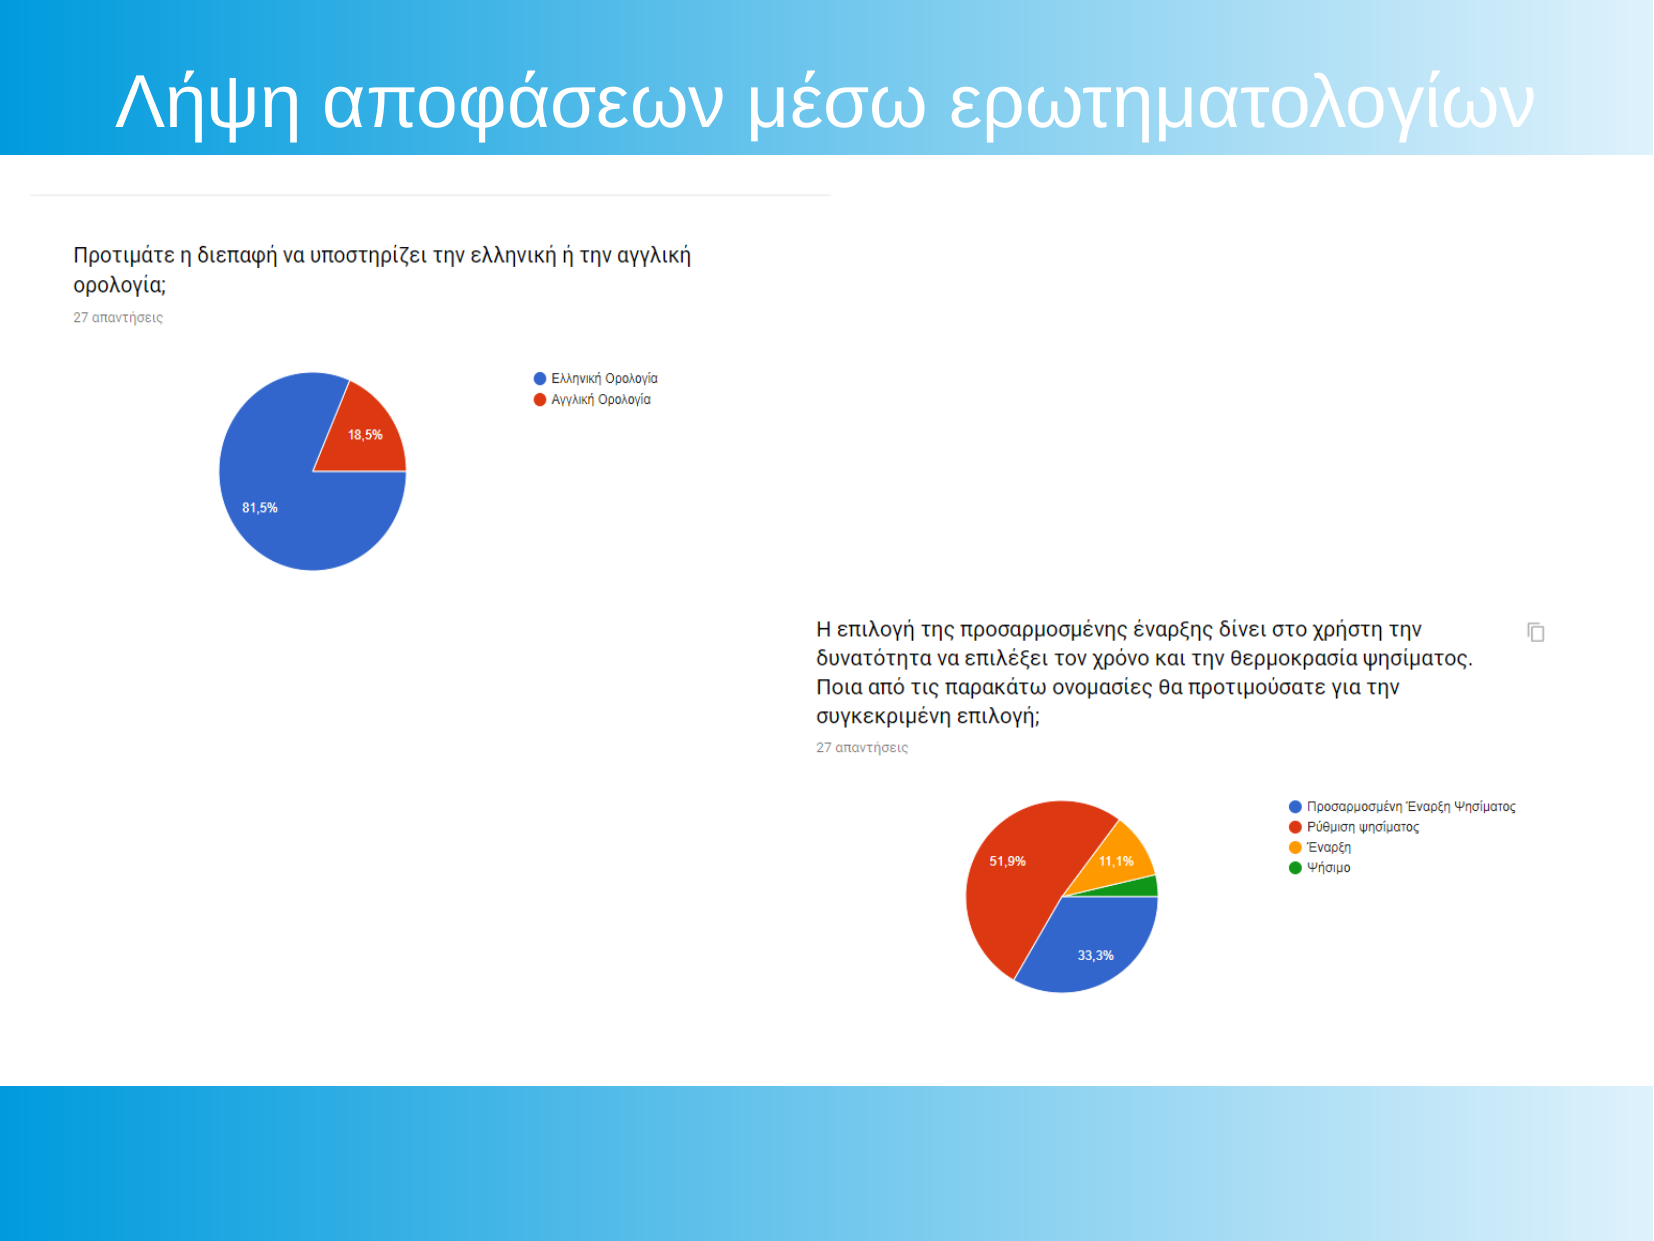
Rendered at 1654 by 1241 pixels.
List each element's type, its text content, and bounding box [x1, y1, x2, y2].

title Λήψη αποφάσεων μέσω ερωτηματολογίων [82, 49, 1571, 155]
picture [30, 194, 1576, 1051]
